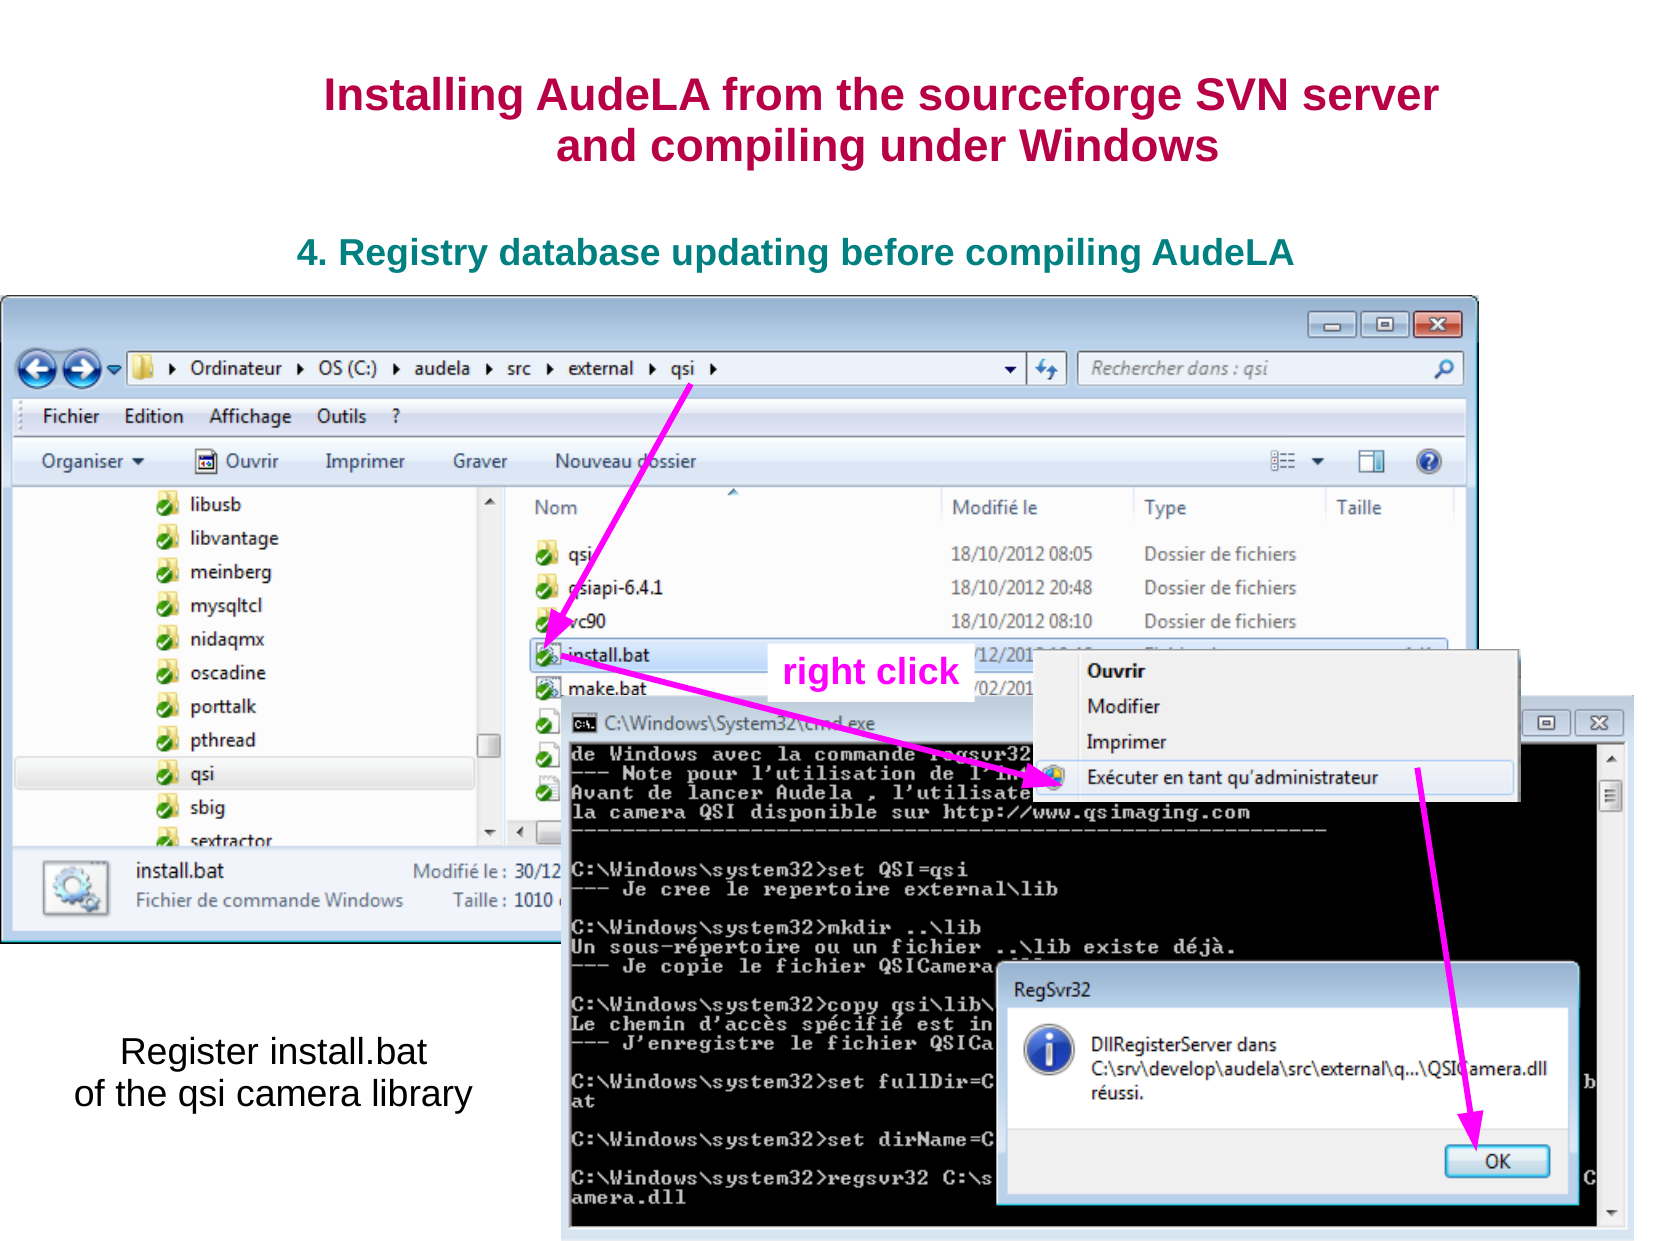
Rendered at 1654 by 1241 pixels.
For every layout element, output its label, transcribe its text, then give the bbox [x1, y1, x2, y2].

text_box Installing AudeLA from the sourceforge SVN server and compiling under Windows [308, 61, 1468, 181]
picture [0, 295, 1634, 1241]
text_box 4. Registry database updating before compiling AudeLA [282, 224, 1309, 295]
text_box Register install.bat of the qsi camera library [59, 1023, 488, 1123]
text_box right click [767, 643, 975, 702]
